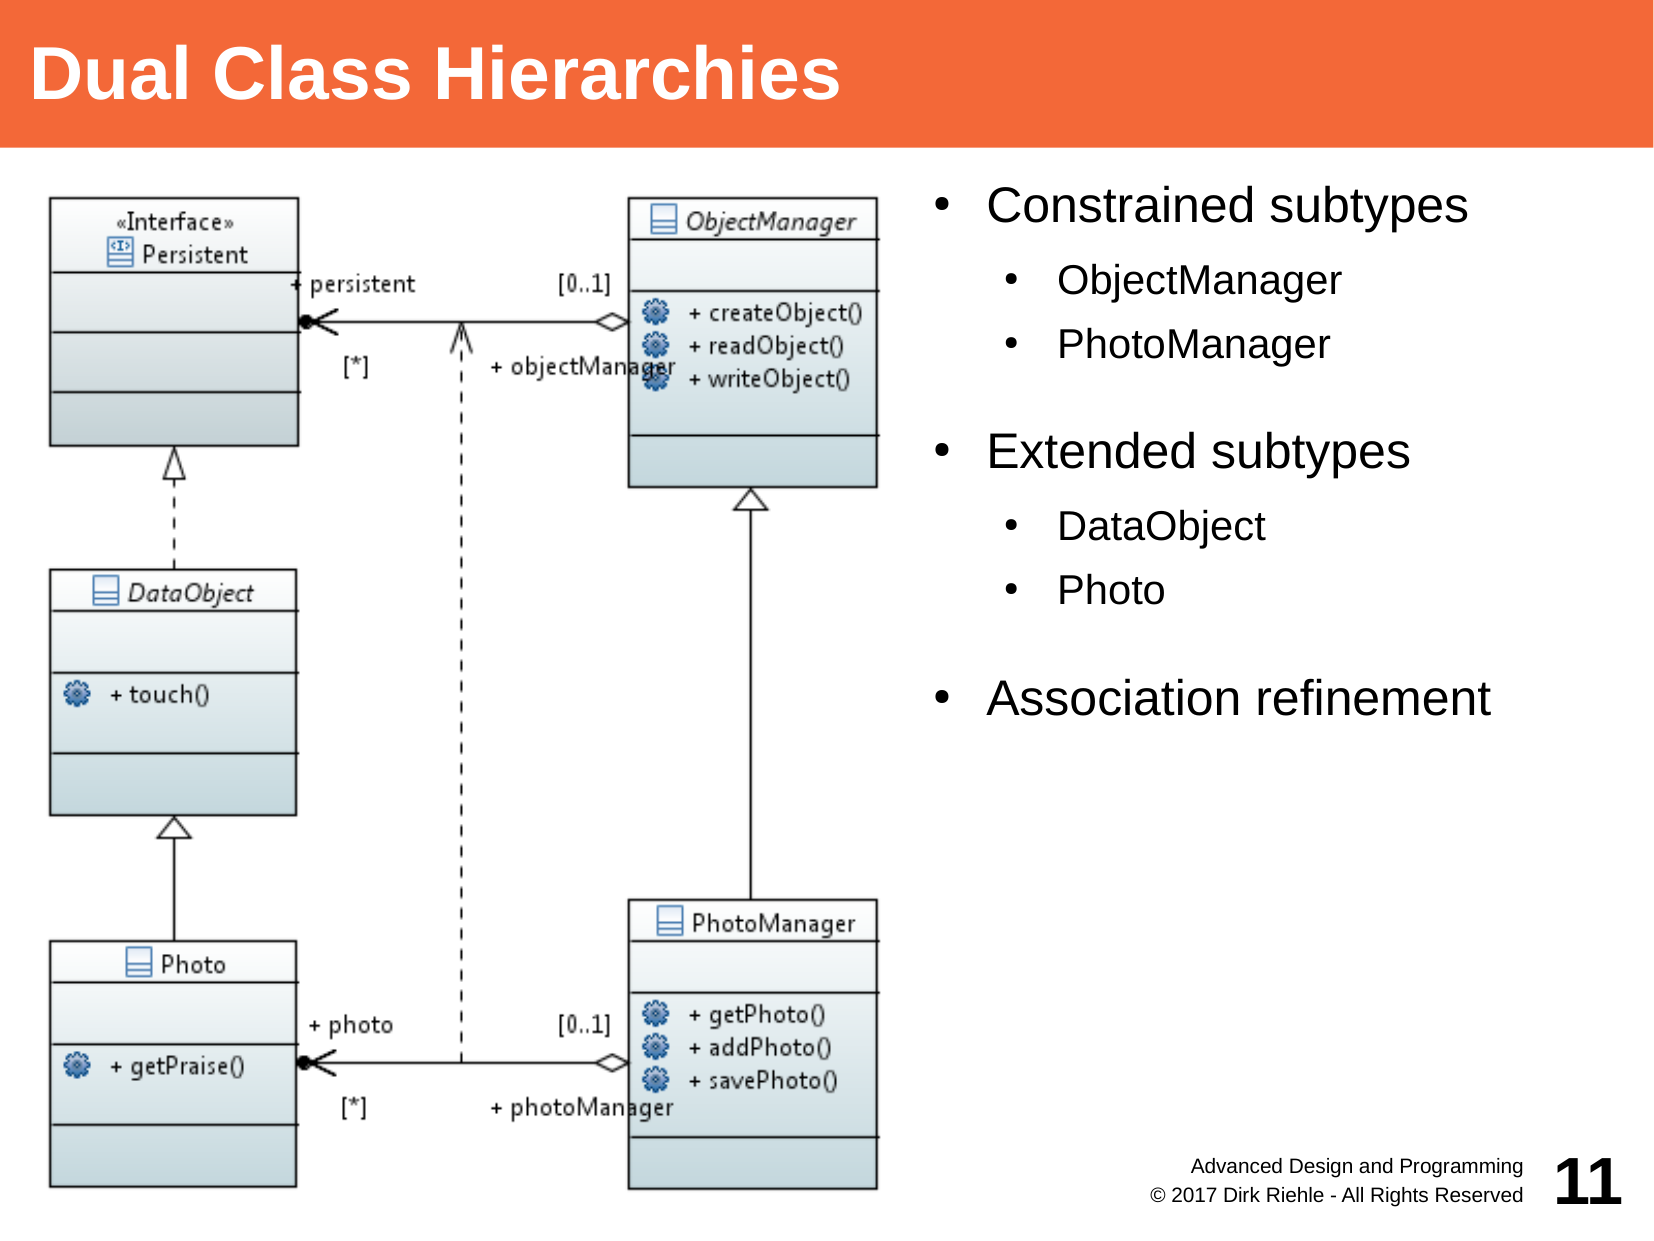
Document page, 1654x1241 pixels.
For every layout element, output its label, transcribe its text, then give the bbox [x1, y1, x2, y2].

list Constrained subtypes ObjectManager PhotoManager Extended subtypes DataObject Photo Association refinement [915, 177, 1625, 1182]
picture [29, 177, 899, 1211]
title Dual Class Hierarchies [0, 0, 1654, 148]
